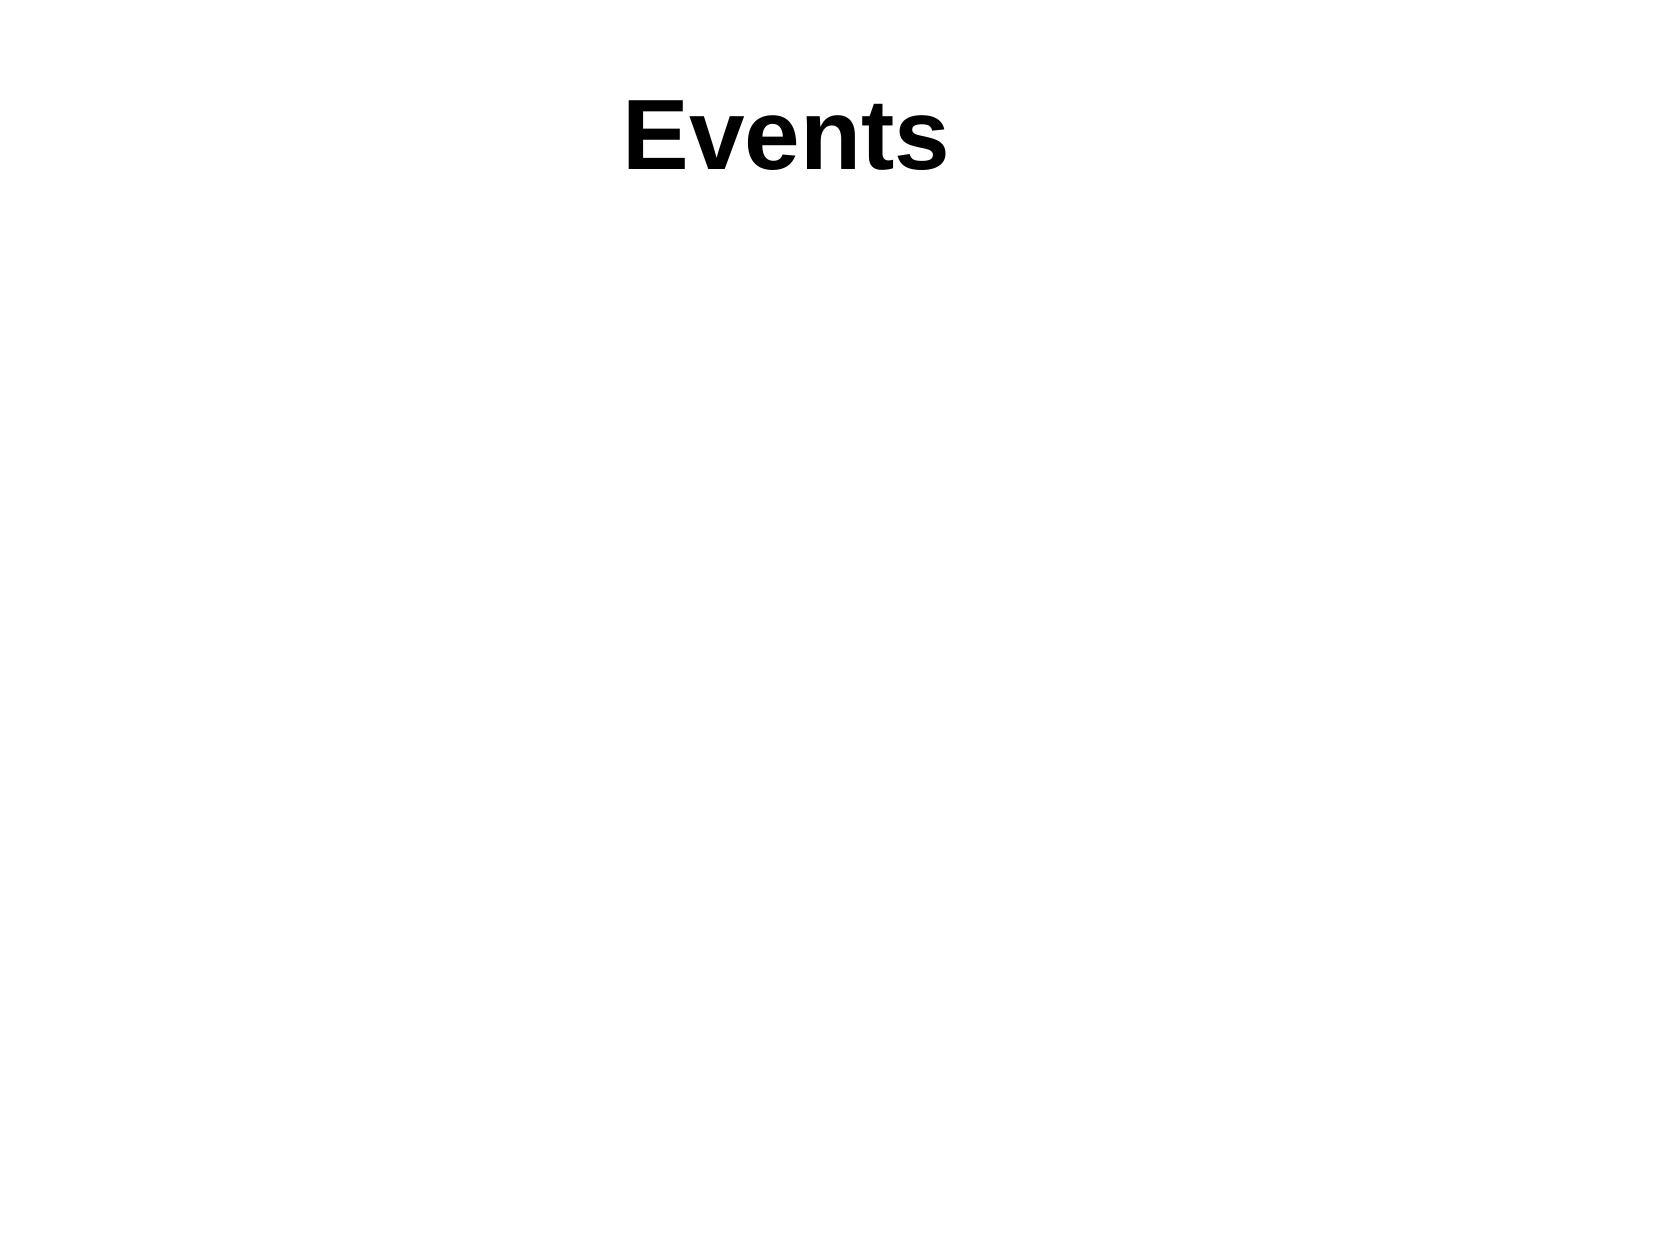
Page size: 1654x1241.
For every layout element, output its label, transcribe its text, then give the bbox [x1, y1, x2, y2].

text_box Events [509, 71, 1063, 237]
